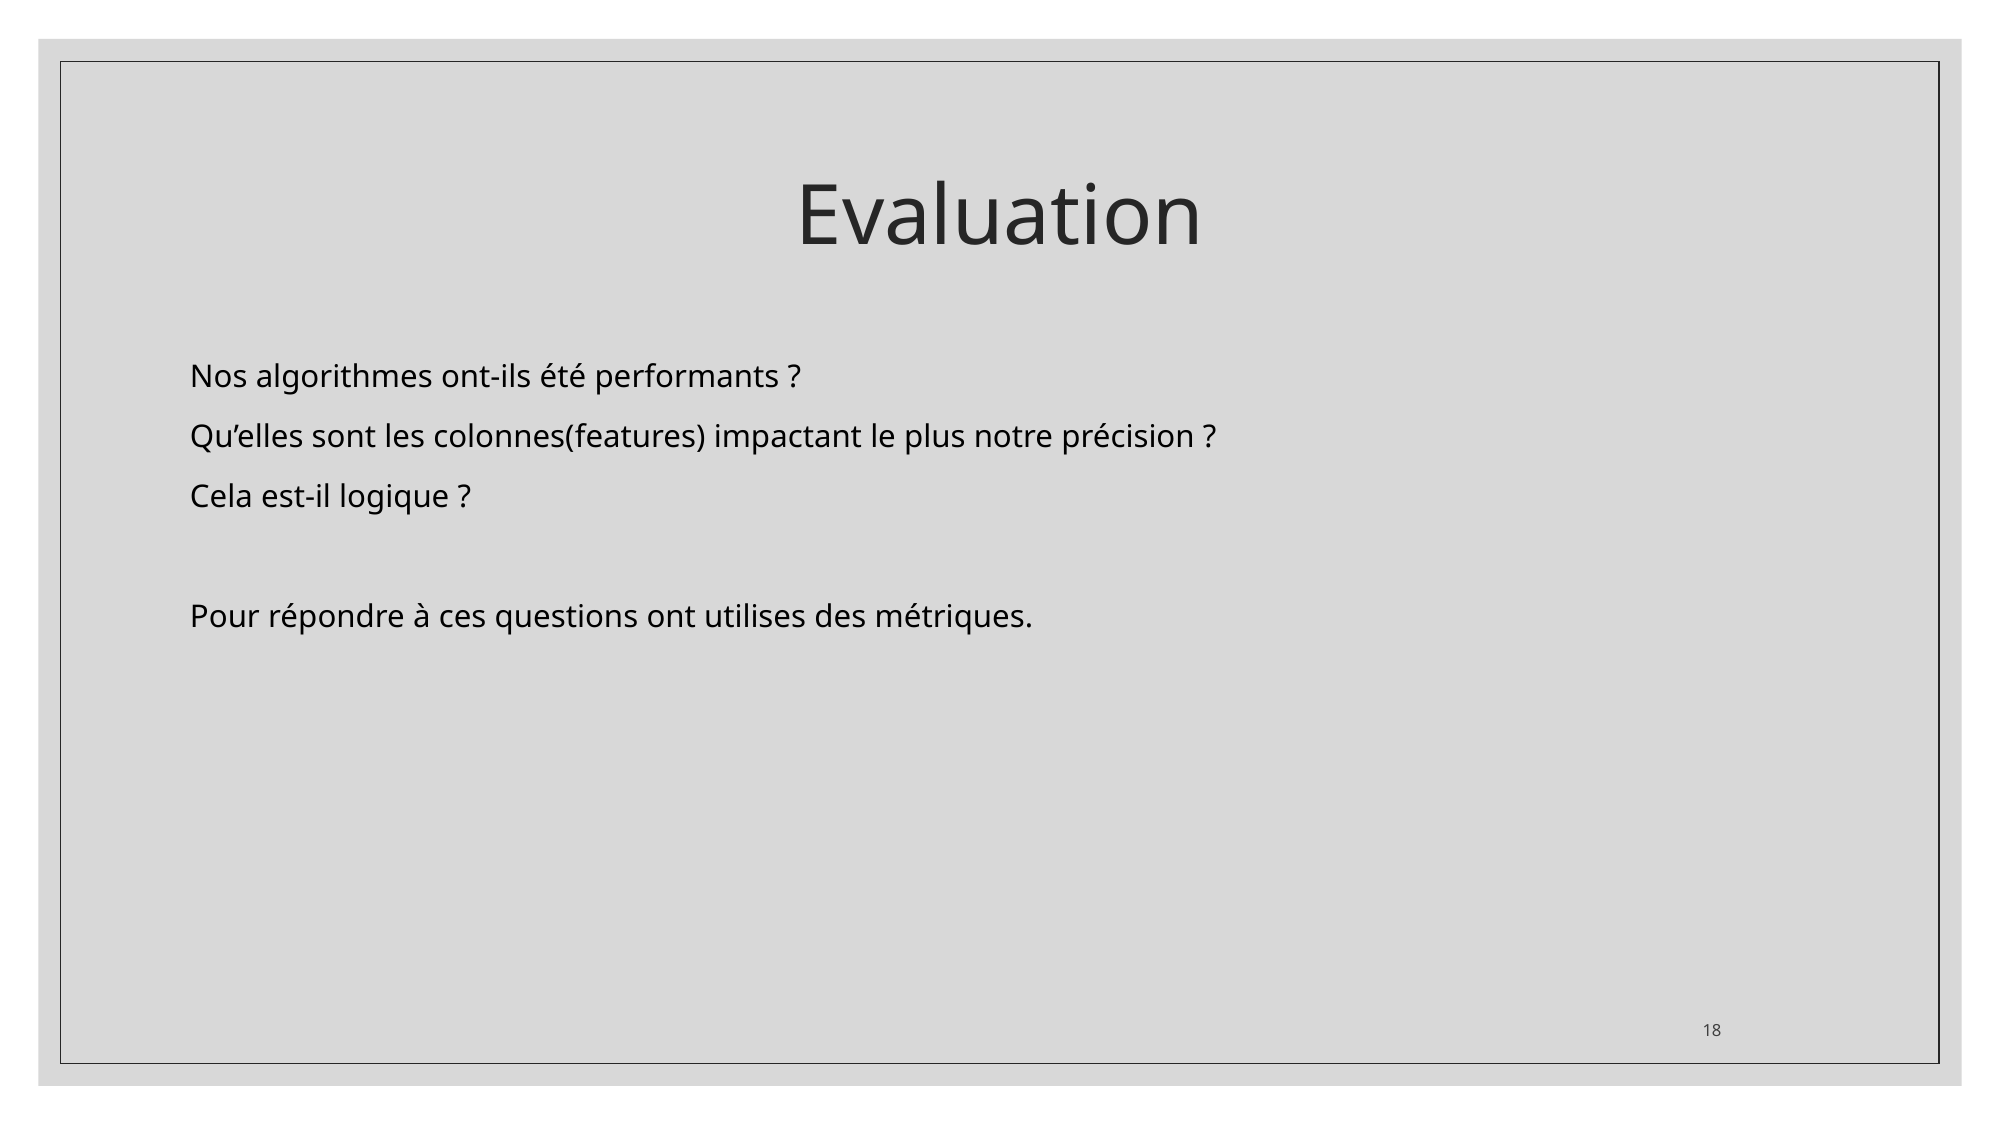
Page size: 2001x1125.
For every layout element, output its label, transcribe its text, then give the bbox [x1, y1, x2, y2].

title Evaluation [174, 105, 1825, 331]
text_box [1687, 990, 1825, 1051]
list Nos algorithmes ont-ils été performants ? Qu’elles sont les colonnes(features) impactant le plus notre précision ? Cela est-il logique ? Pour répondre à ces questions ont utilises des métriques. [174, 345, 1825, 977]
